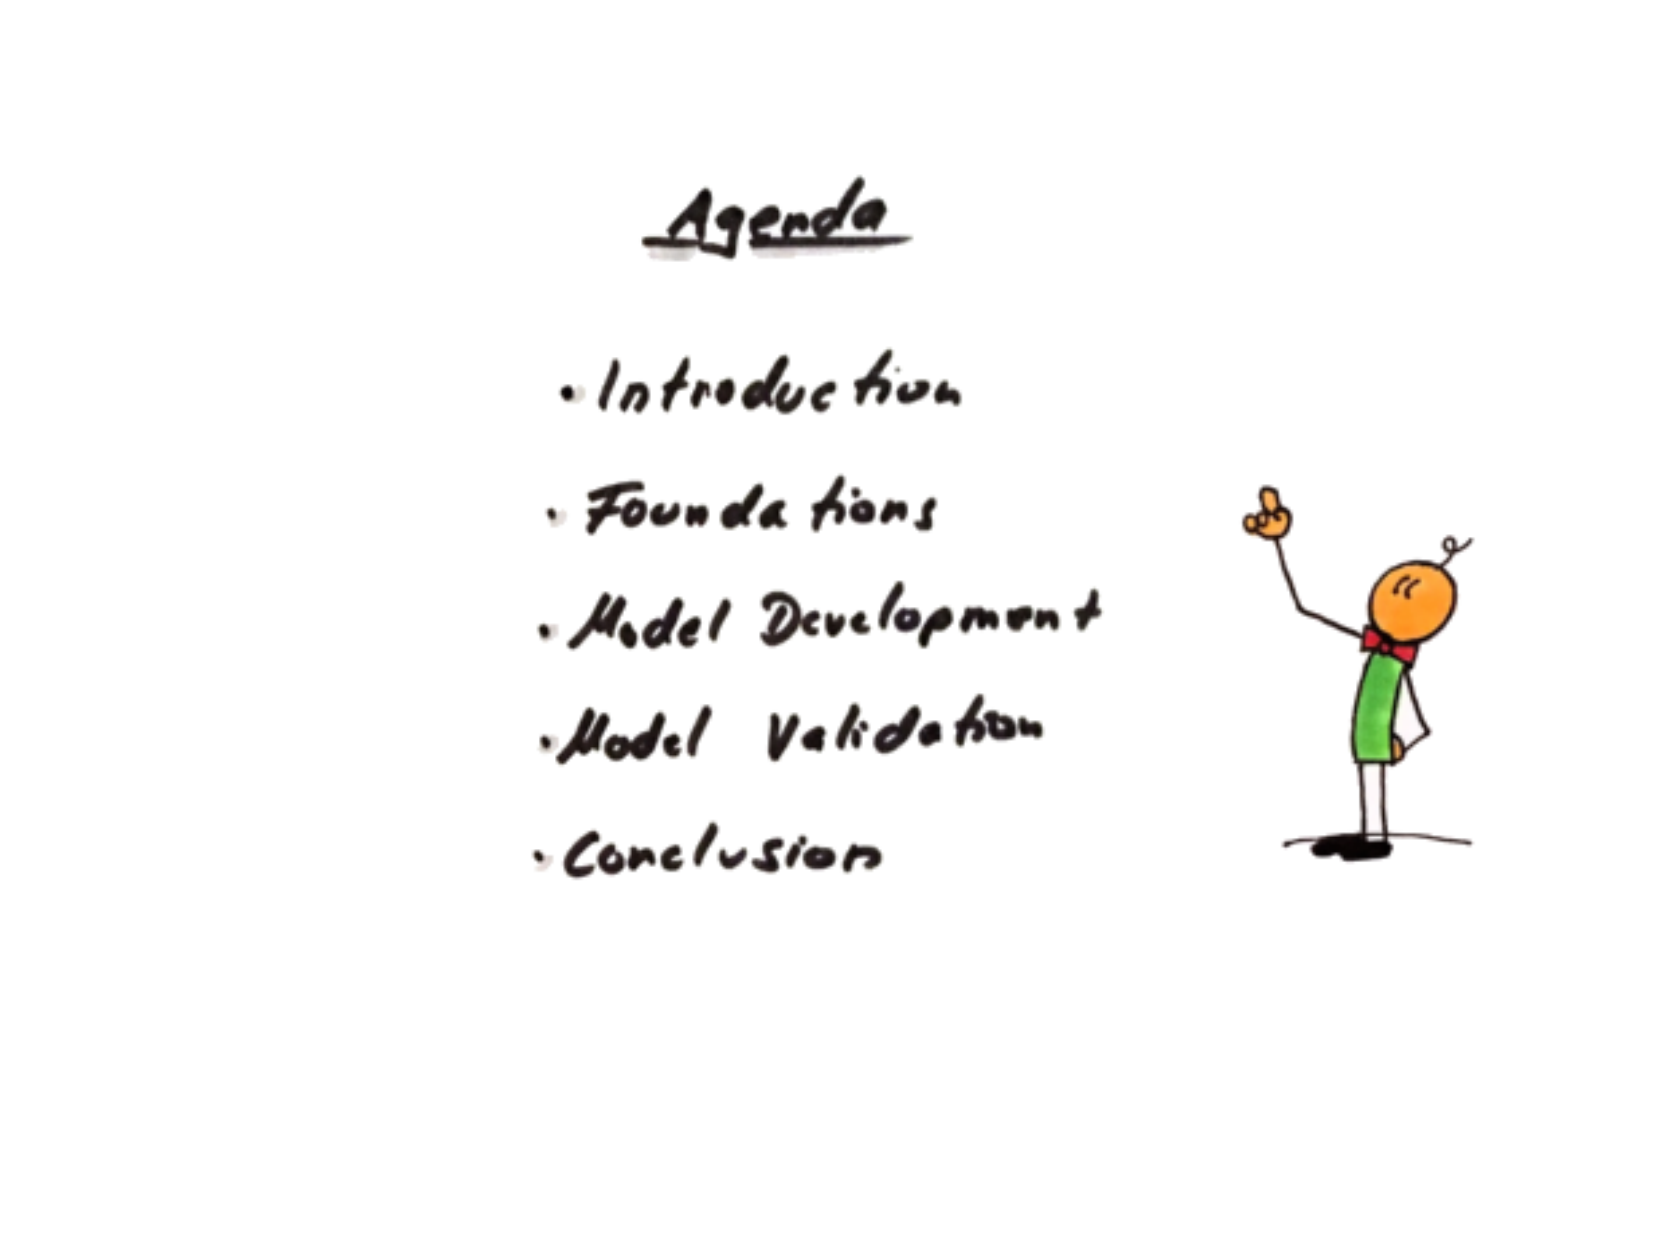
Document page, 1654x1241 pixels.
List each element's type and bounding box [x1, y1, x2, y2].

picture [1168, 419, 1531, 916]
picture [495, 149, 1145, 1023]
